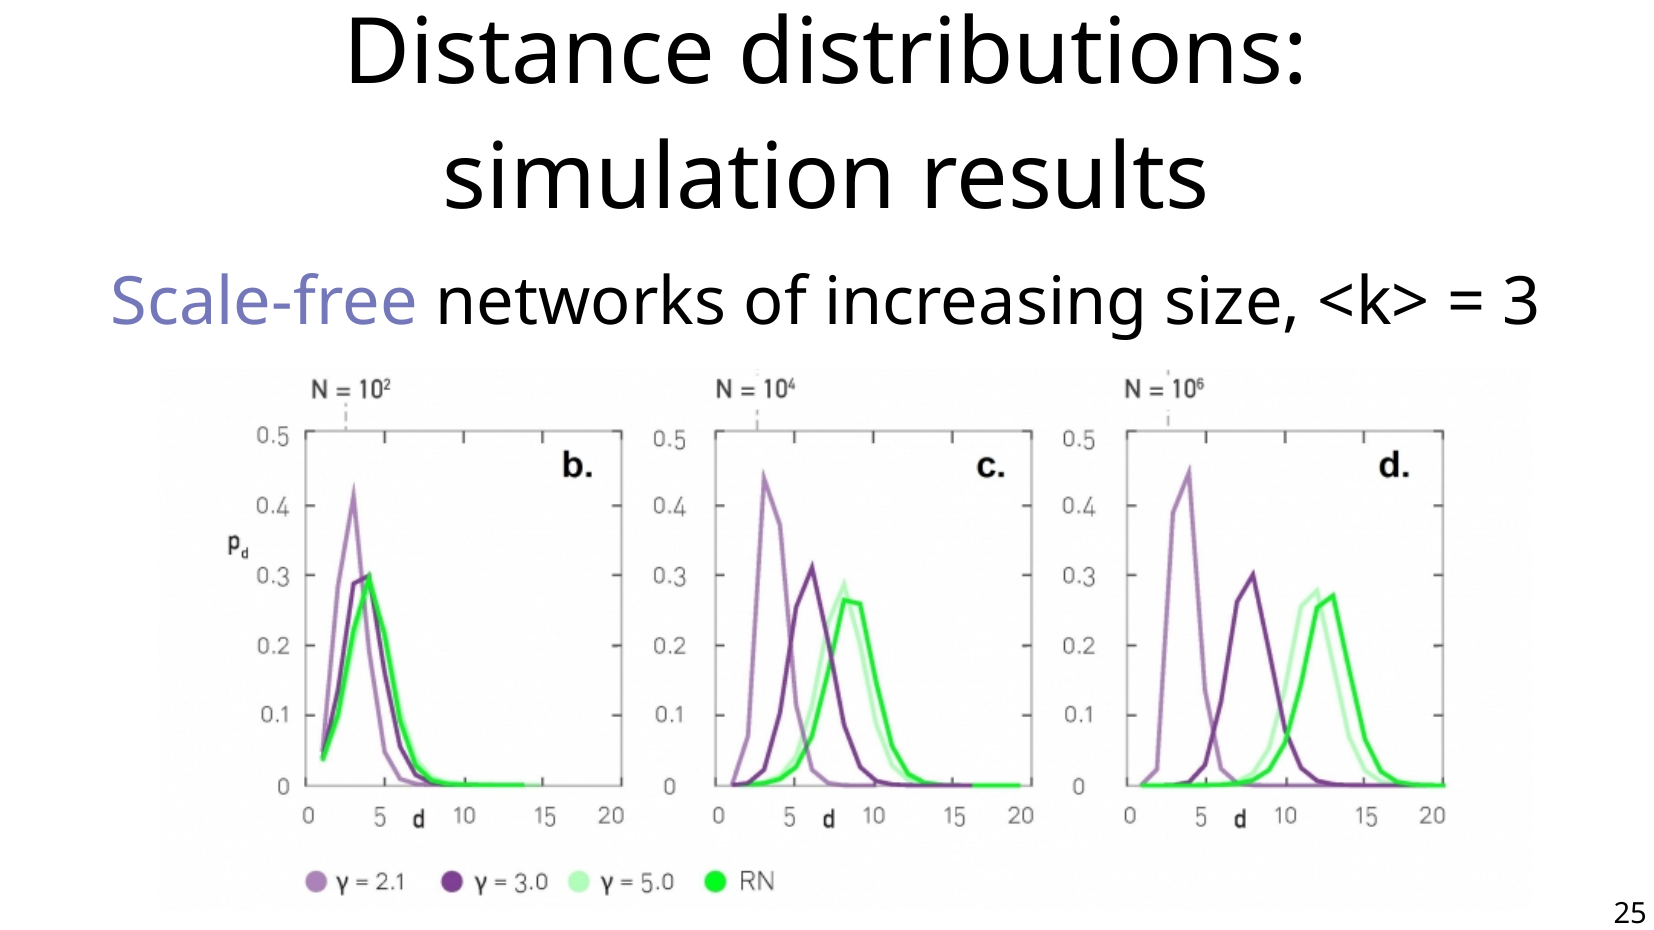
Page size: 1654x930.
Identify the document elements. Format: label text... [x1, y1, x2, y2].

list Scale-free networks of increasing size, <k> = 3 [82, 253, 1571, 406]
title Distance distributions: simulation results [82, 7, 1571, 213]
picture [158, 406, 1533, 910]
